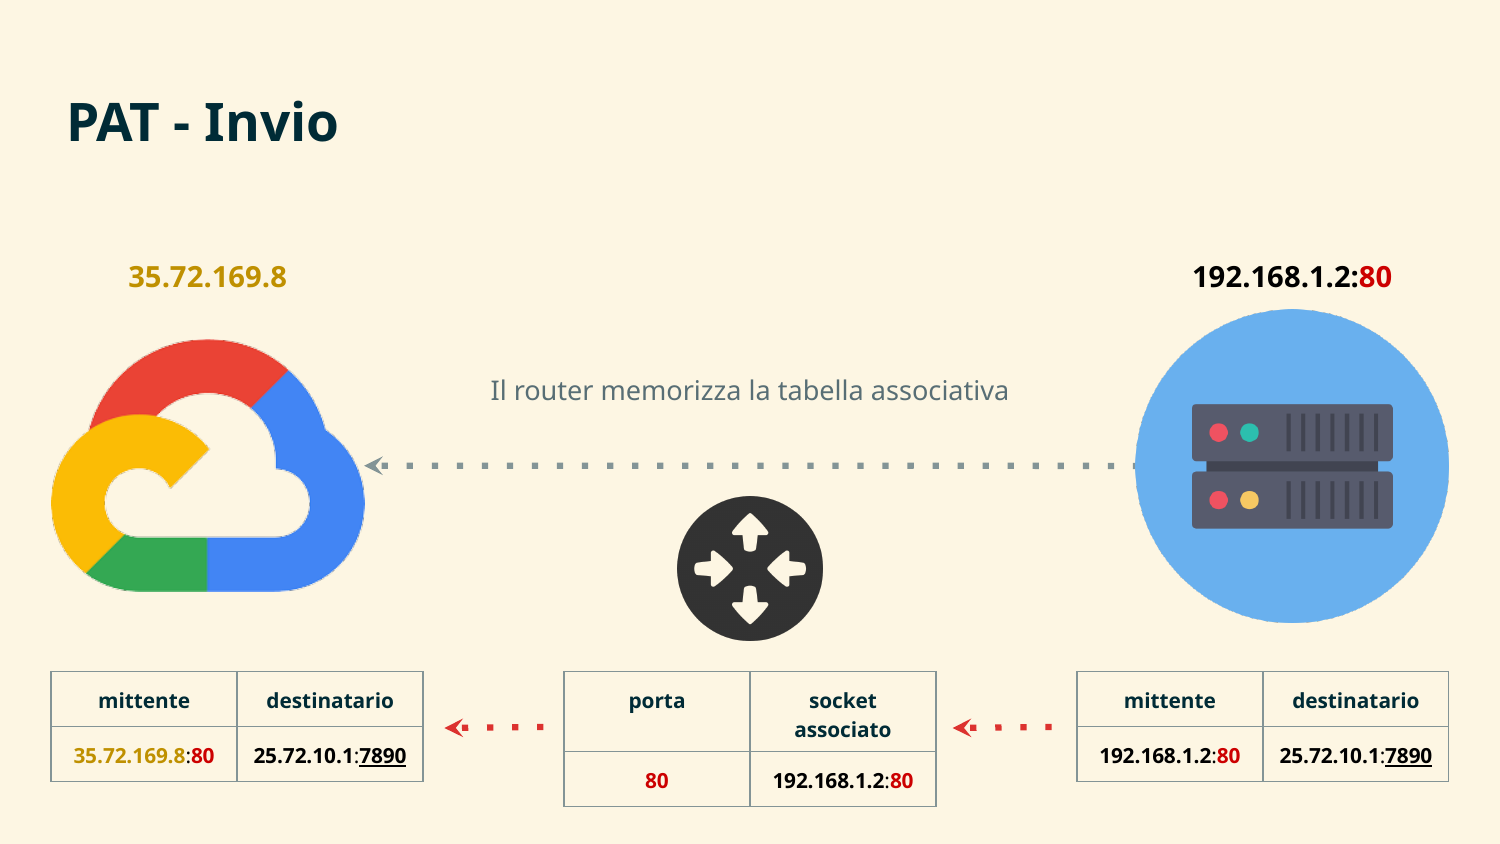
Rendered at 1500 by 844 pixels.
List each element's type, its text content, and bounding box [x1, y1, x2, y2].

title PAT - Invio [51, 72, 1449, 167]
table_cell 25.72.10.1:7890 [1264, 727, 1448, 781]
table_cell 25.72.10.1:7890 [238, 727, 422, 781]
table_cell 192.168.1.2:80 [751, 752, 935, 806]
table_header destinatario [238, 672, 422, 726]
text_box 192.168.1.2:80 [1172, 243, 1412, 309]
table_cell 80 [565, 752, 749, 806]
text_box Il router memorizza la tabella associativa [468, 358, 1032, 422]
table_header porta [565, 672, 749, 751]
table_cell 192.168.1.2:80 [1078, 727, 1262, 781]
table_cell 35.72.169.8:80 [52, 727, 236, 781]
picture [677, 496, 823, 641]
table_header mittente [1078, 672, 1262, 726]
table_header socket associato [751, 672, 935, 751]
picture [1135, 309, 1449, 623]
picture [51, 339, 365, 592]
table_header mittente [52, 672, 236, 726]
table_header destinatario [1264, 672, 1448, 726]
text_box 35.72.169.8 [101, 243, 315, 309]
